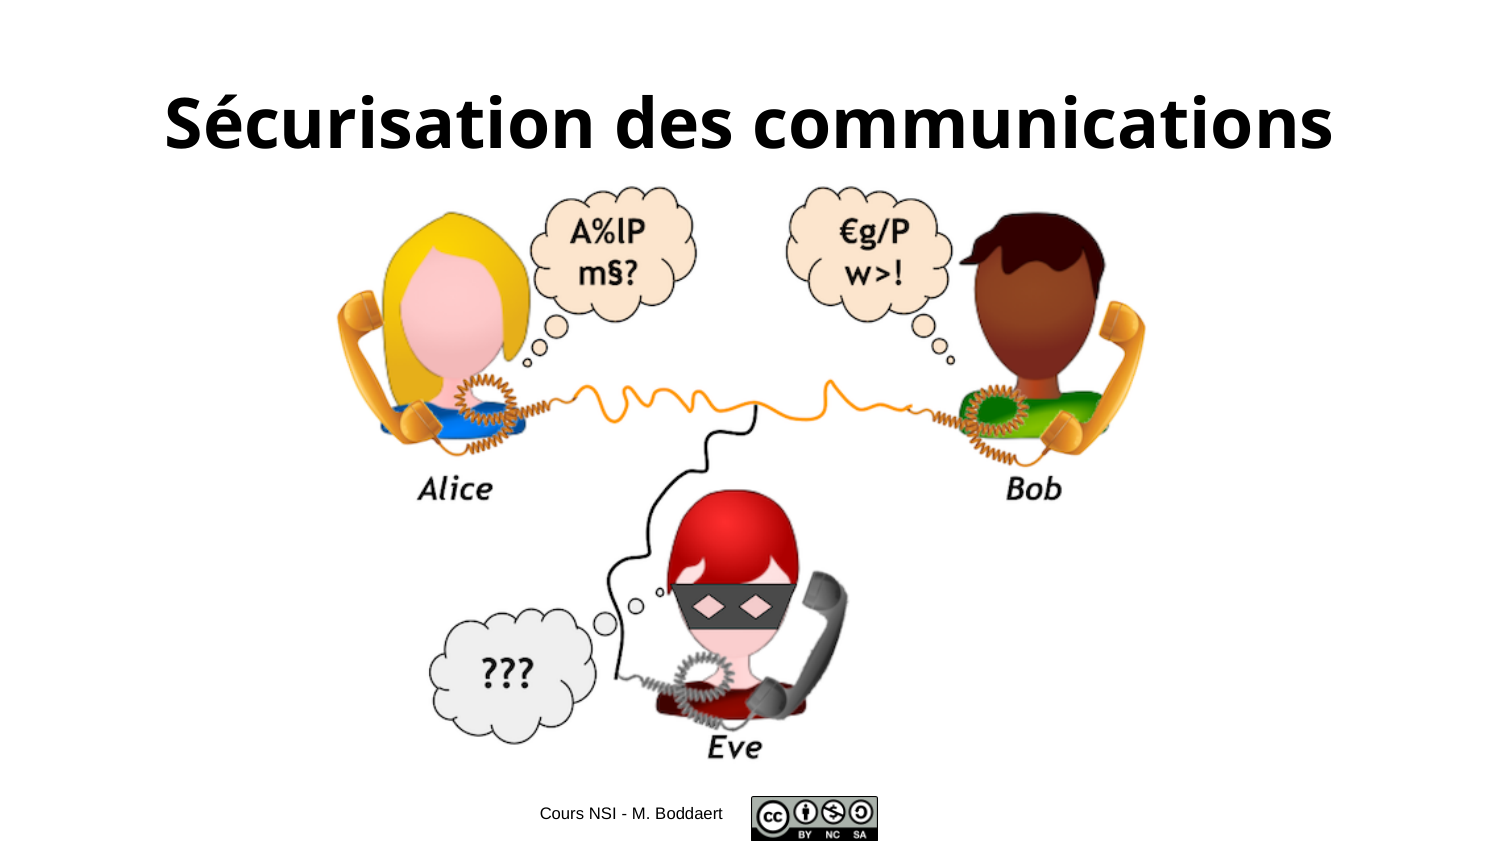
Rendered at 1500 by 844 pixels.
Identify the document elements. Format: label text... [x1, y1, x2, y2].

picture [316, 176, 1154, 776]
title Sécurisation des communications [51, 63, 1449, 178]
picture [751, 796, 878, 841]
